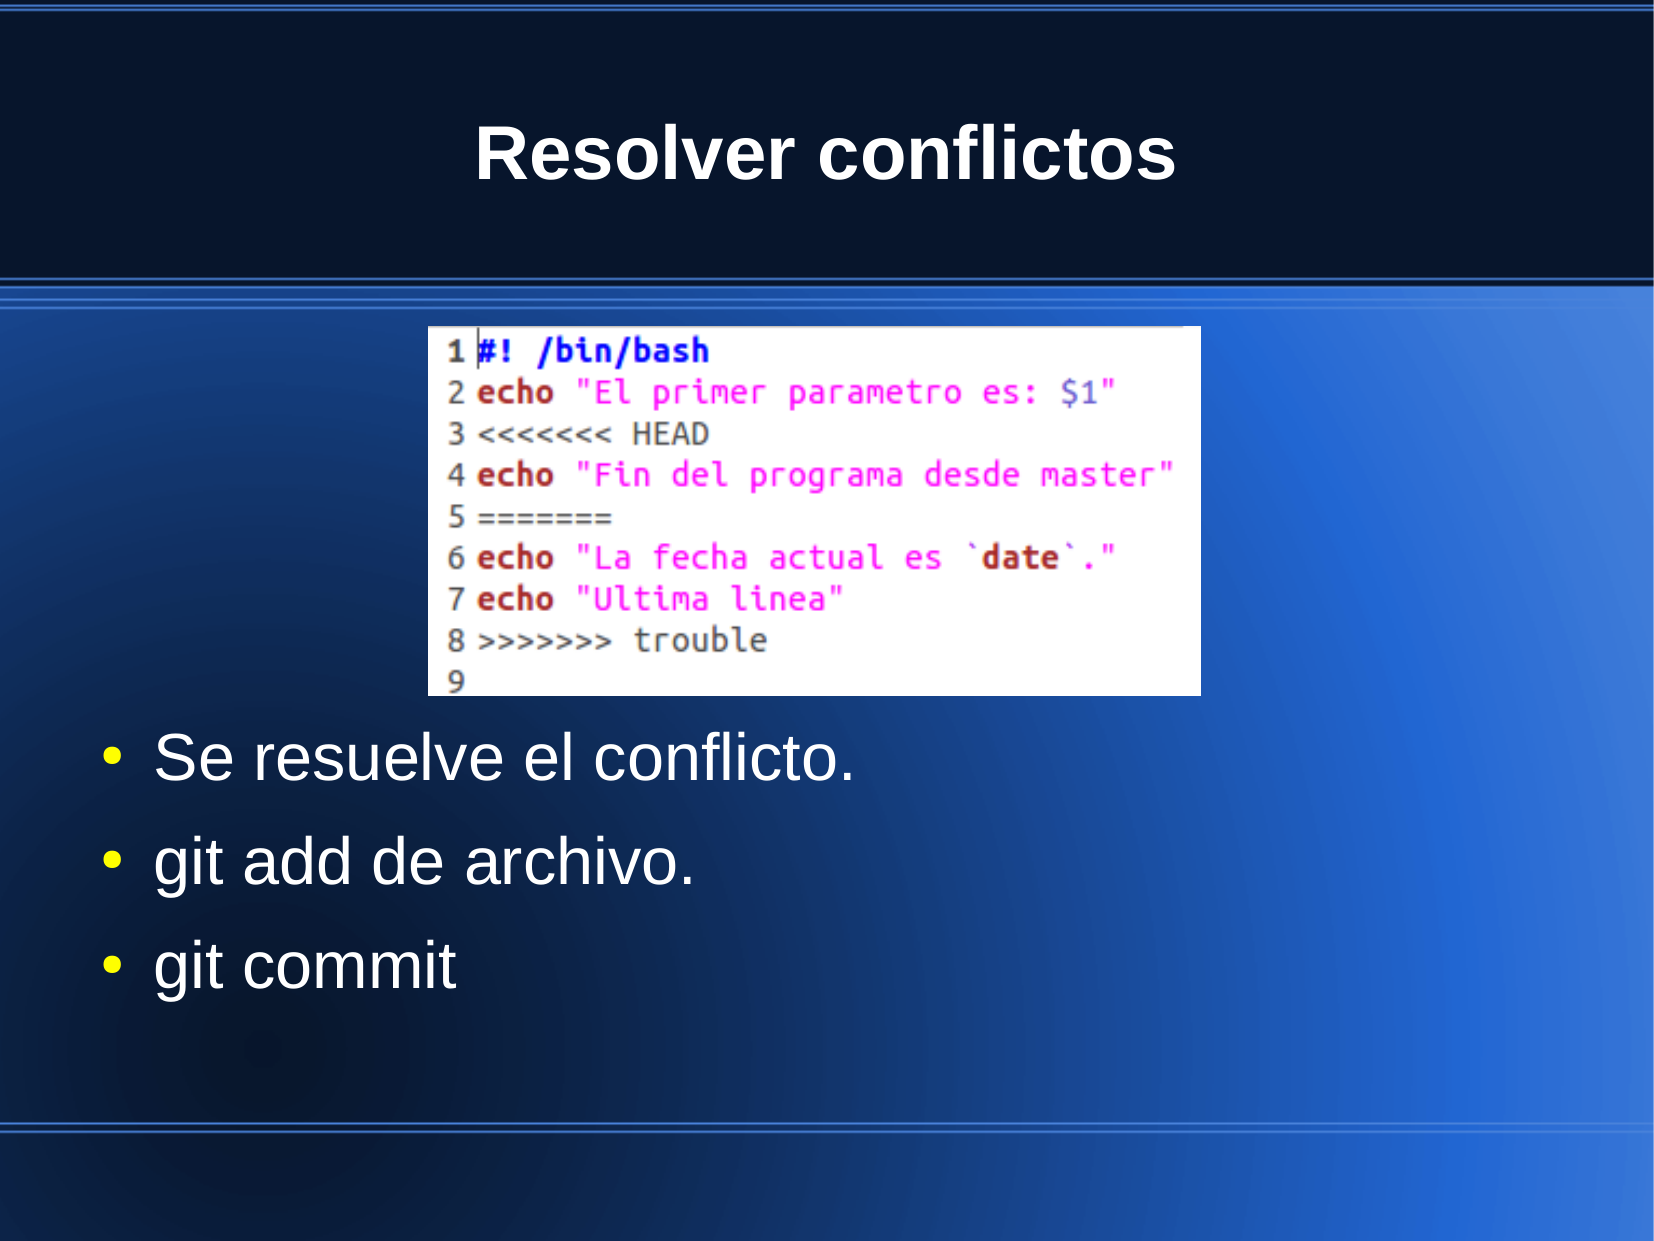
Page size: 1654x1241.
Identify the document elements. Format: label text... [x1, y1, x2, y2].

list Se resuelve el conflicto. git add de archivo. git commit [82, 720, 1571, 1050]
title Resolver conflictos [82, 49, 1571, 257]
picture [0, 0, 1654, 1241]
